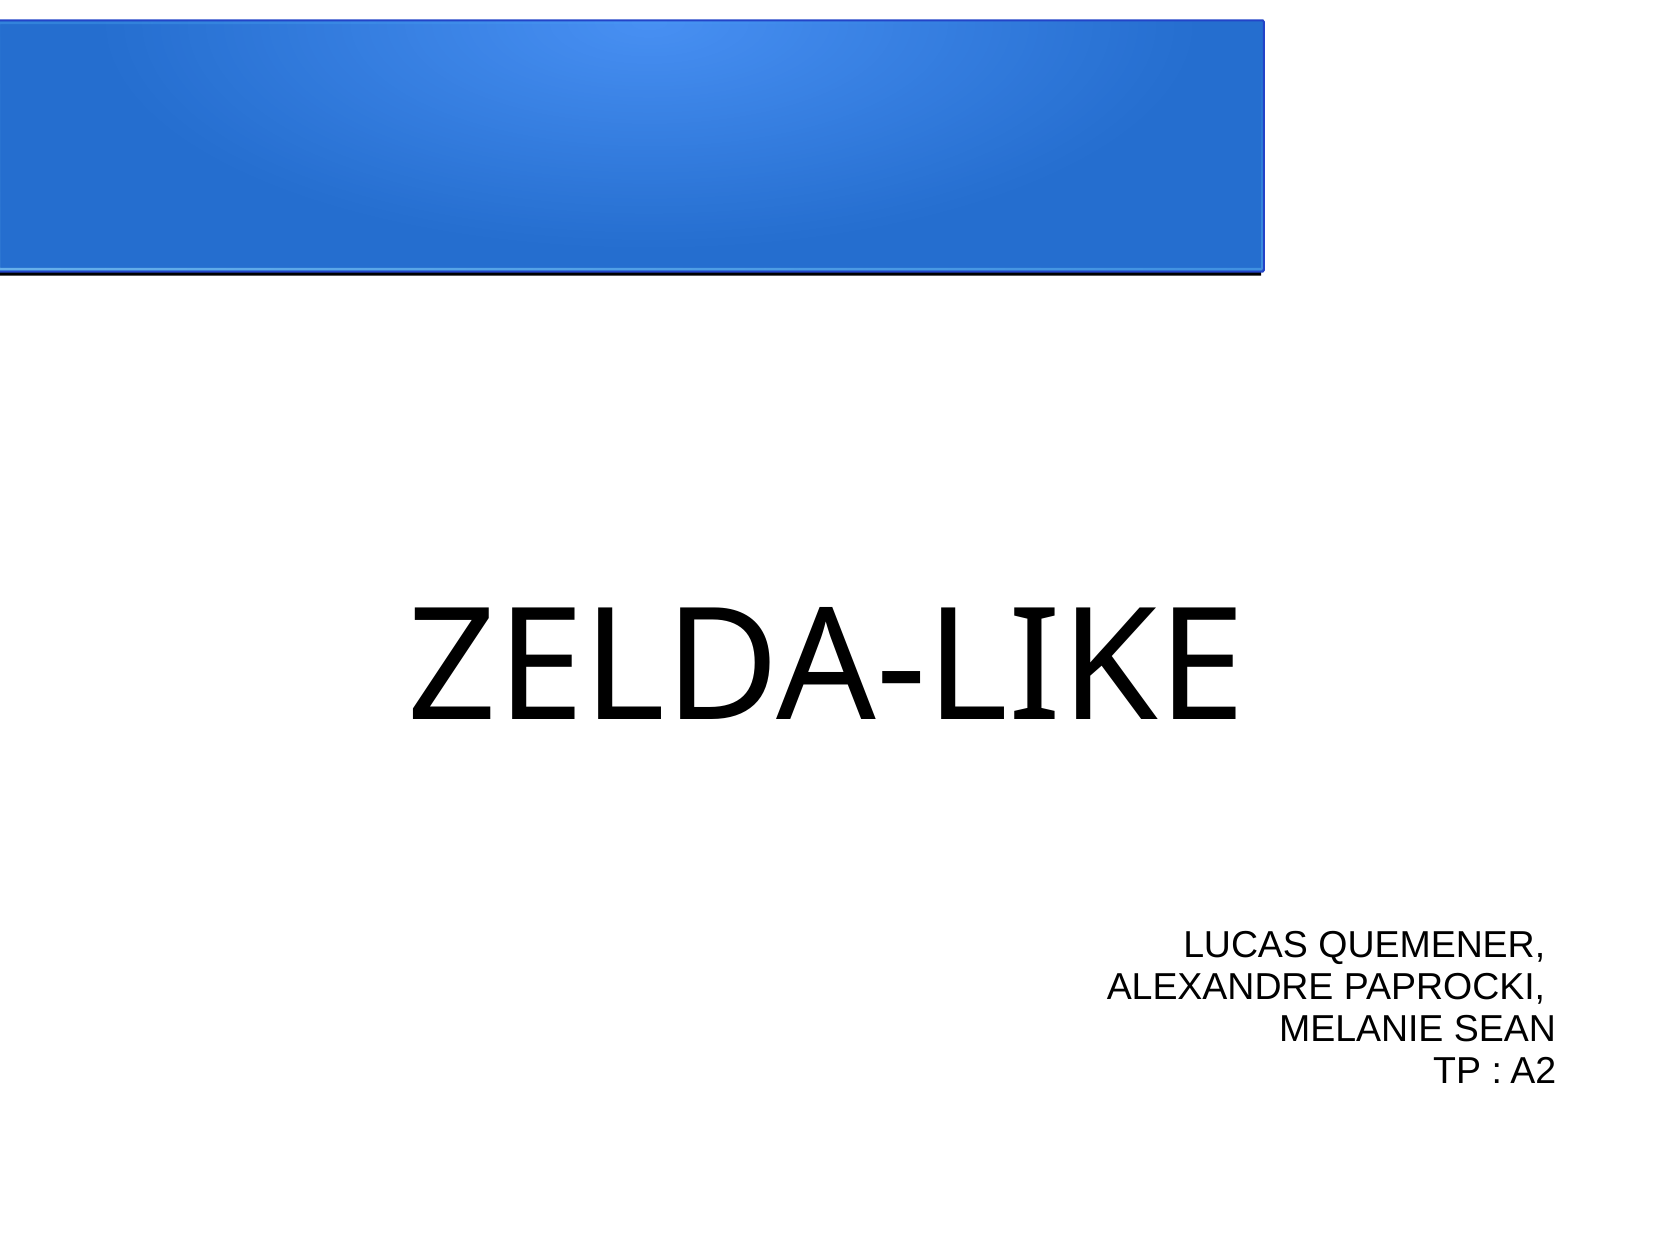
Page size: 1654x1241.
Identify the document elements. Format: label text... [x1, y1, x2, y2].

subtitle ZELDA-LIKE [82, 299, 1571, 1019]
text_box LUCAS QUEMENER, ALEXANDRE PAPROCKI, MELANIE SEAN TP : A2 [1039, 874, 1571, 1099]
